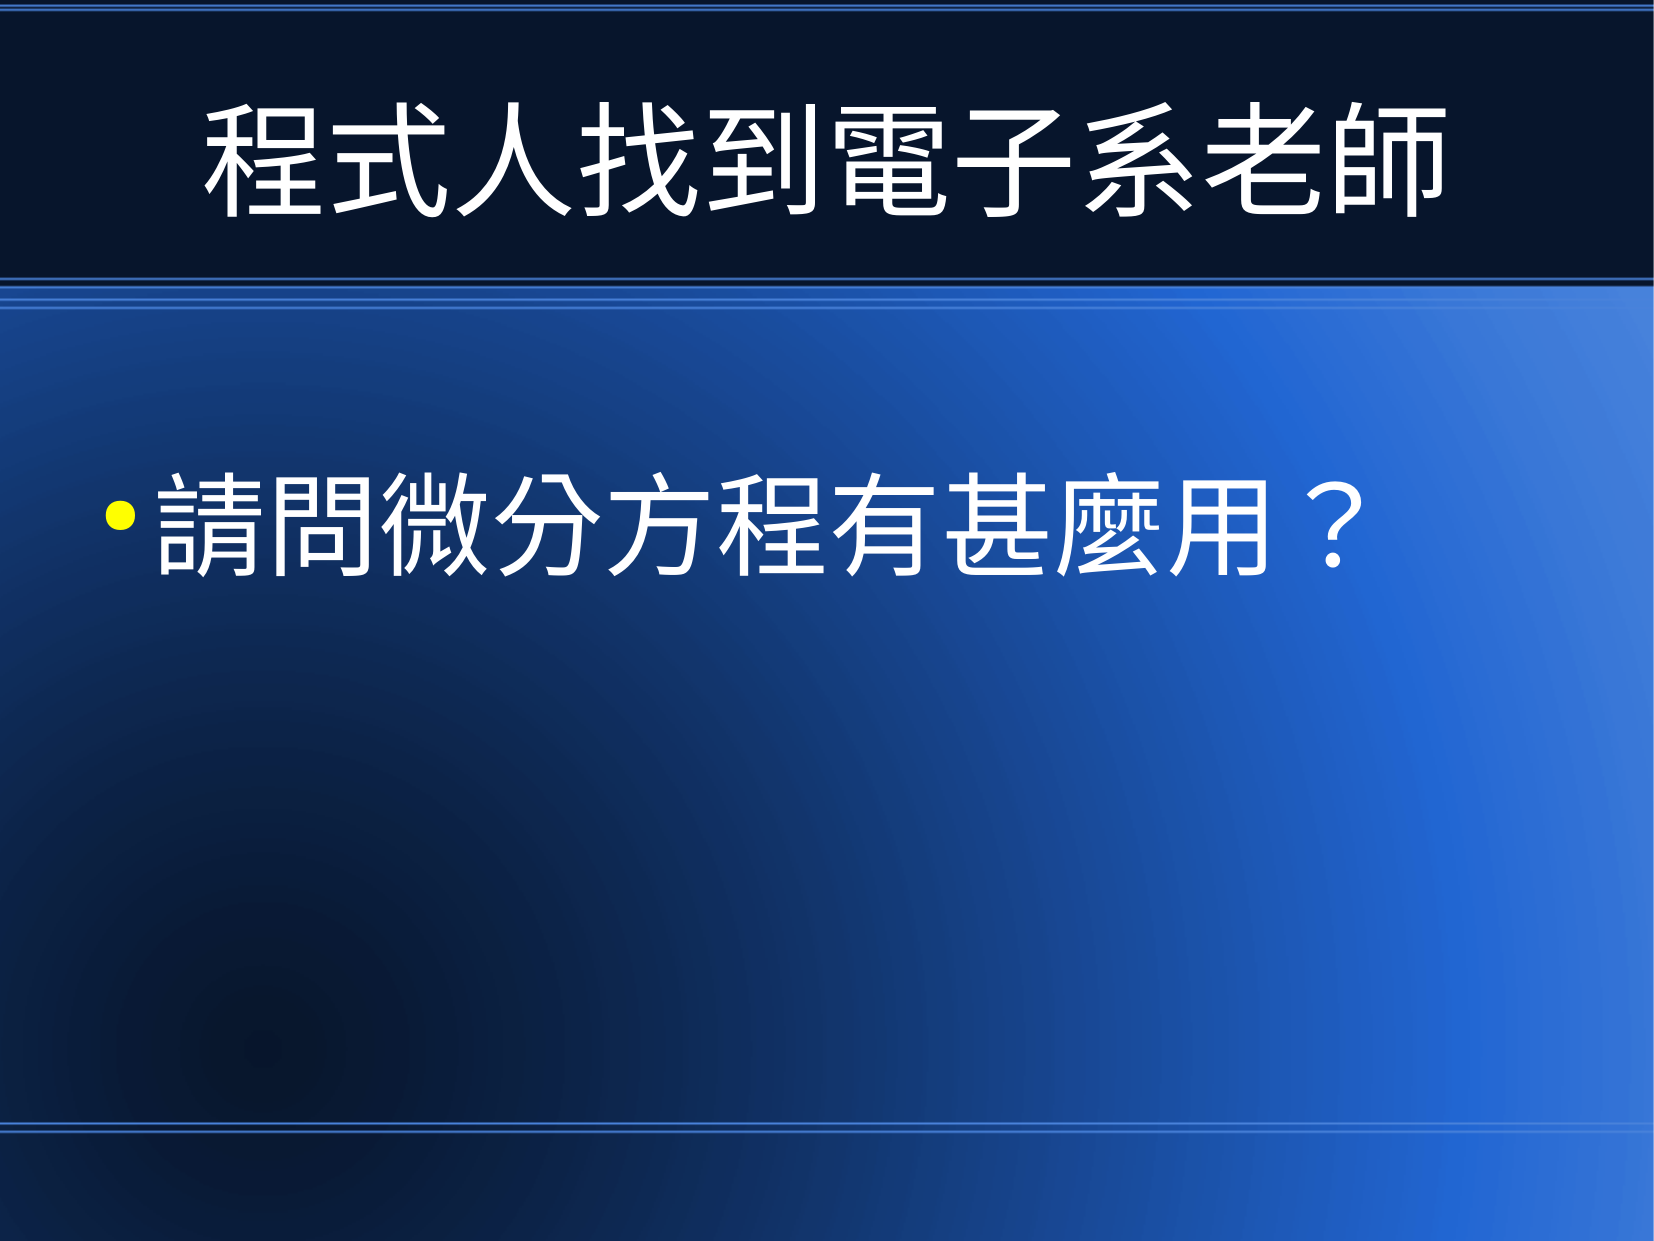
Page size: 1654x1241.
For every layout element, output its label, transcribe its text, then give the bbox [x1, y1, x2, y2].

list 請問微分方程有甚麼用？ [82, 355, 1571, 1241]
title 程式人找到電子系老師 [82, 49, 1571, 257]
picture [0, 0, 1654, 1241]
